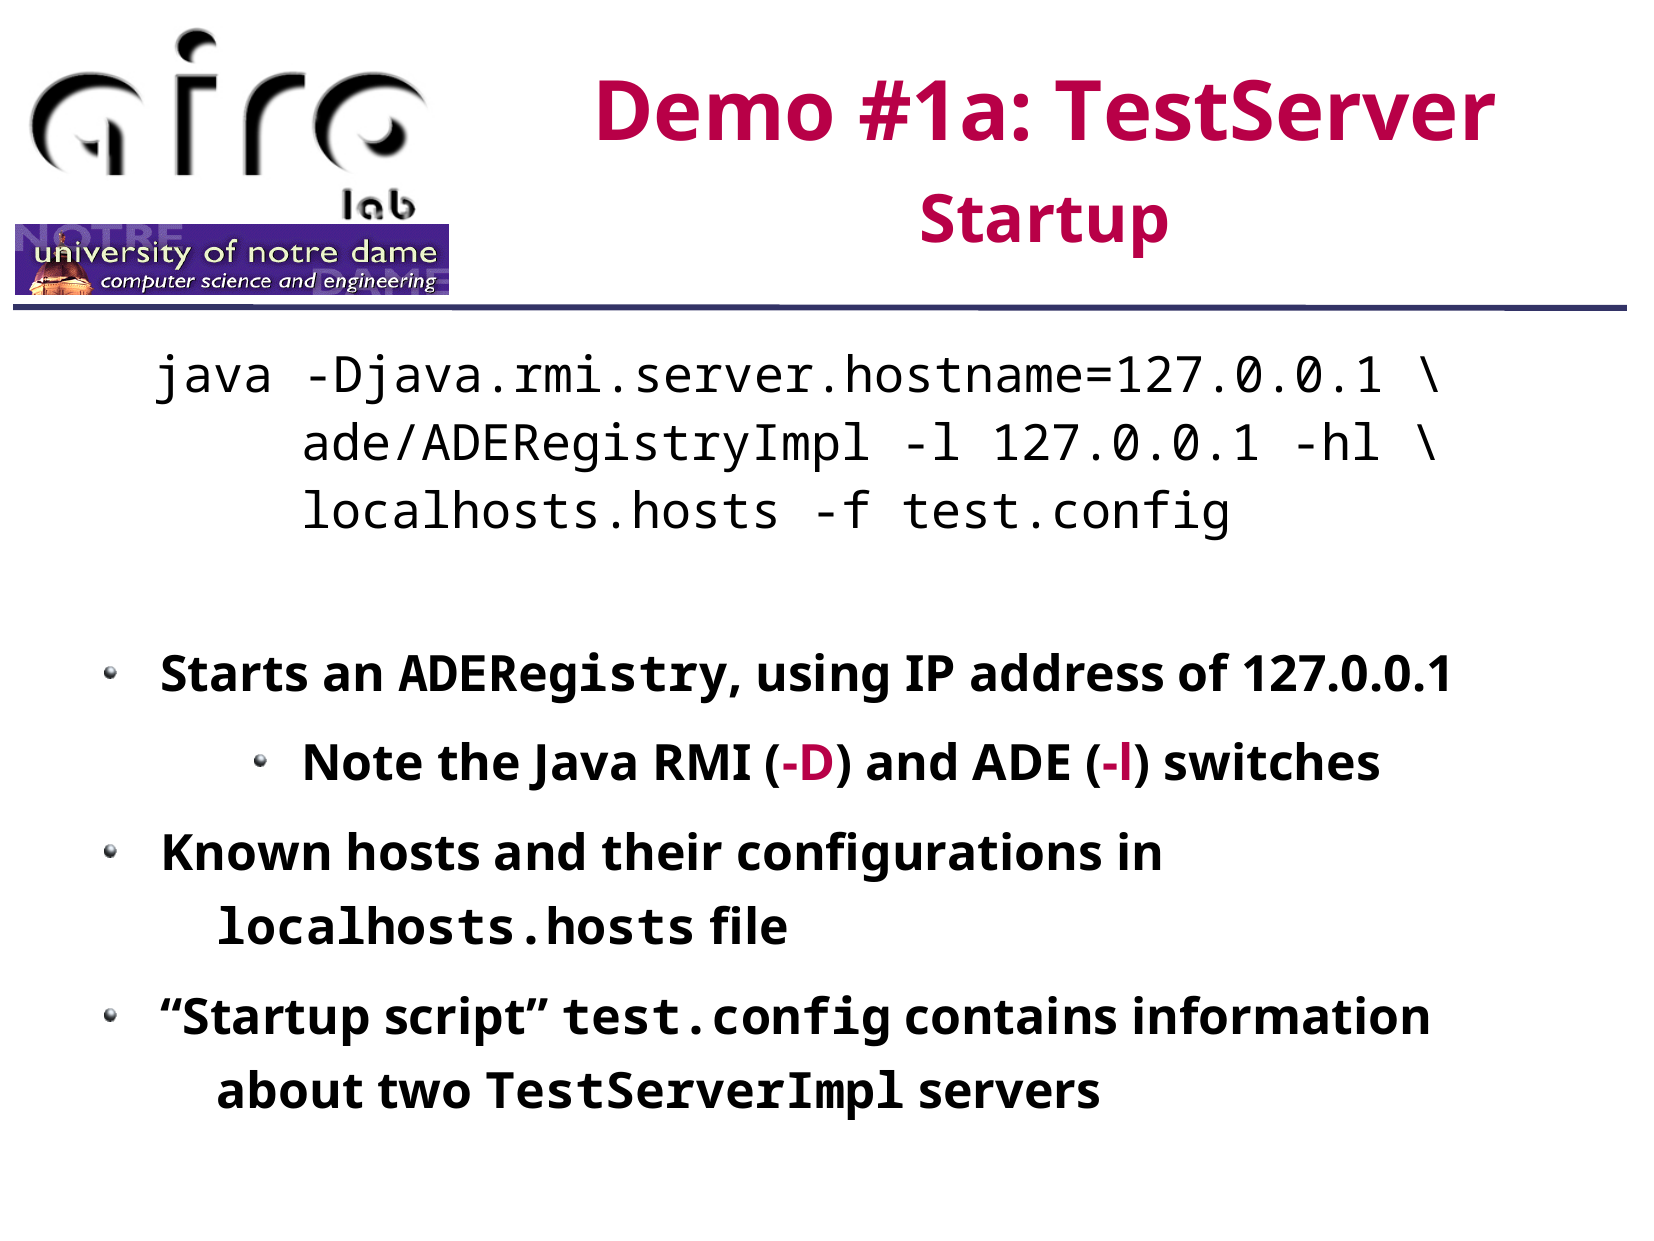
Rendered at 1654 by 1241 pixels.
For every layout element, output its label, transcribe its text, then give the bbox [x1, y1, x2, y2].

text_box java -Djava.rmi.server.hostname=127.0.0.1 \ ade/ADERegistryImpl -l 127.0.0.1 -hl \ localhosts.hosts -f test.config [153, 338, 1454, 509]
picture [9, 8, 456, 295]
title Demo #1a: TestServer Startup [461, 23, 1629, 282]
list Starts an ADERegistry, using IP address of 127.0.0.1 Note the Java RMI (-D) and ADE (-l) switches Known hosts and their configurations in localhosts.hosts file “Startup script” test.config contains information about two TestServerImpl servers [104, 632, 1542, 1170]
